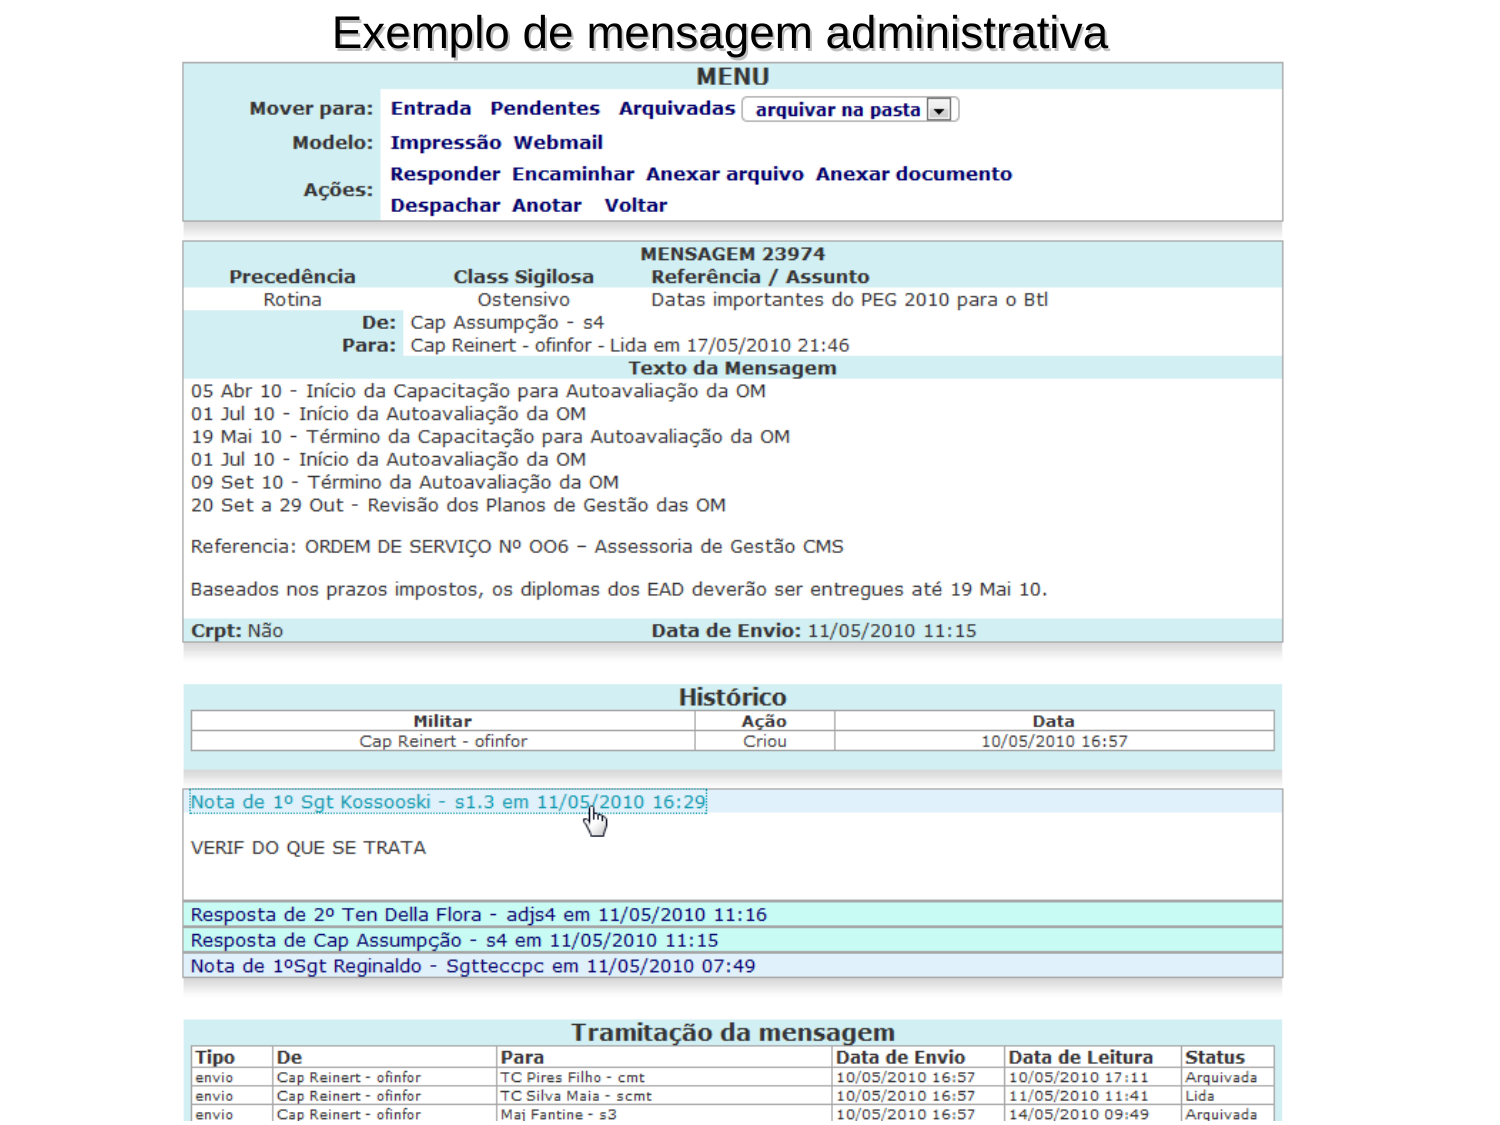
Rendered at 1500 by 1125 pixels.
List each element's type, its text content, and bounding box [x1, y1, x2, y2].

picture [171, 67, 1298, 1121]
text_box Exemplo de mensagem administrativa [0, 0, 1471, 67]
